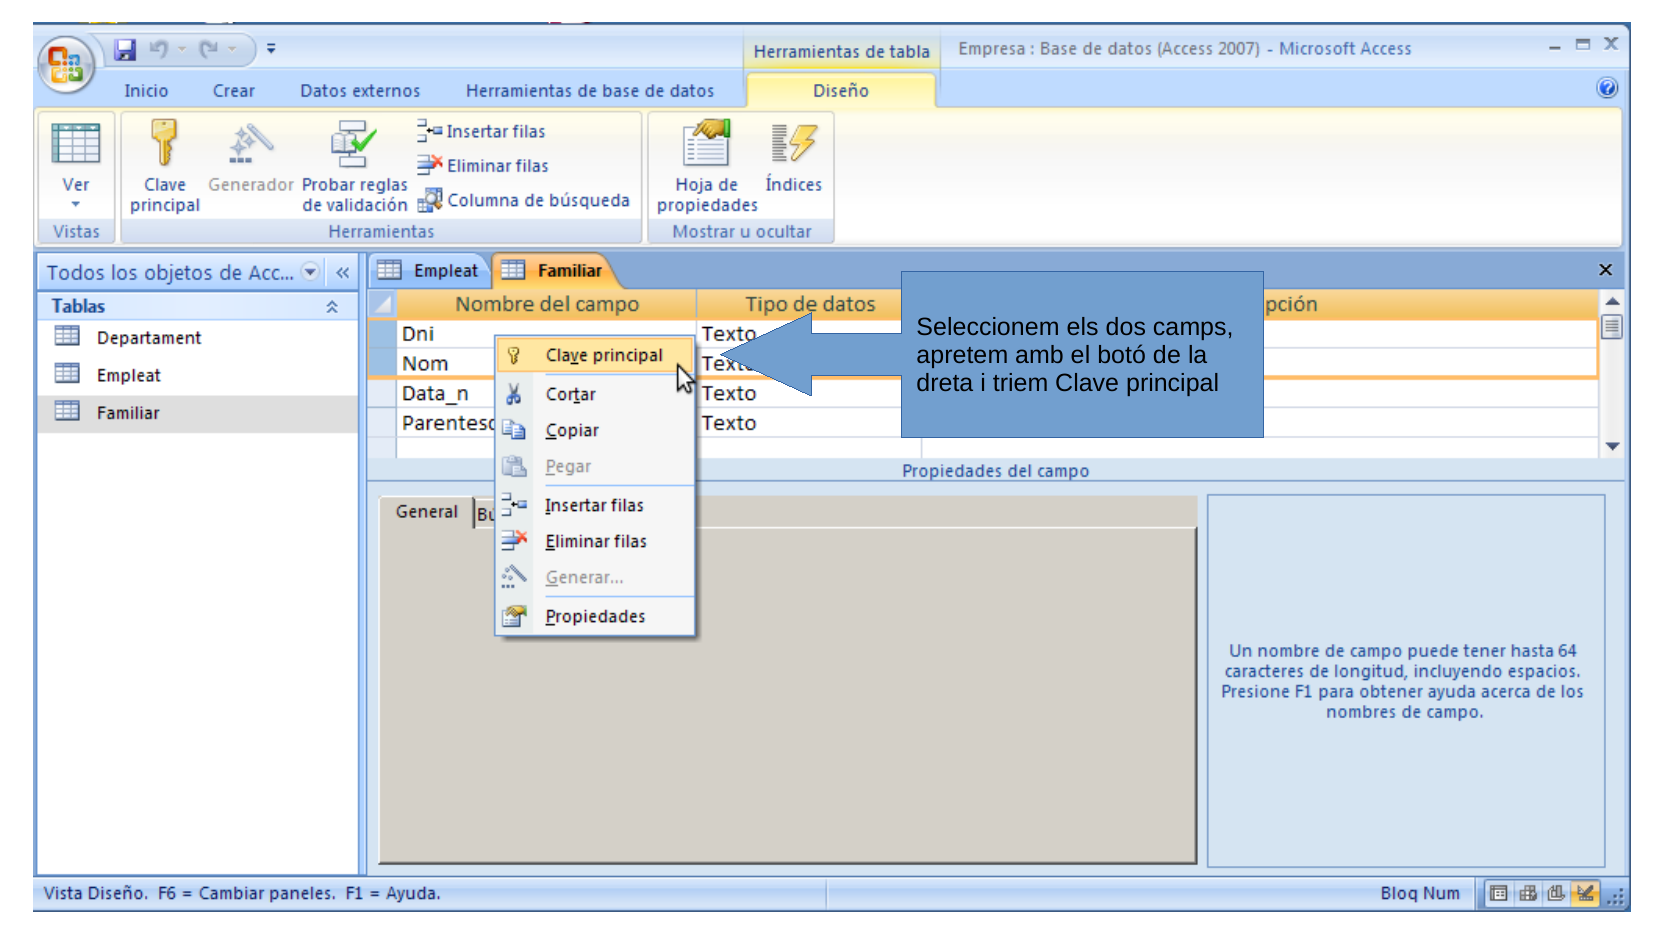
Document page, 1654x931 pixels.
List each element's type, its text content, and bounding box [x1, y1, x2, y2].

picture [33, 22, 1631, 912]
text_box Seleccionem els dos camps, apretem amb el botó de la dreta i triem Clave principal [720, 271, 1264, 438]
